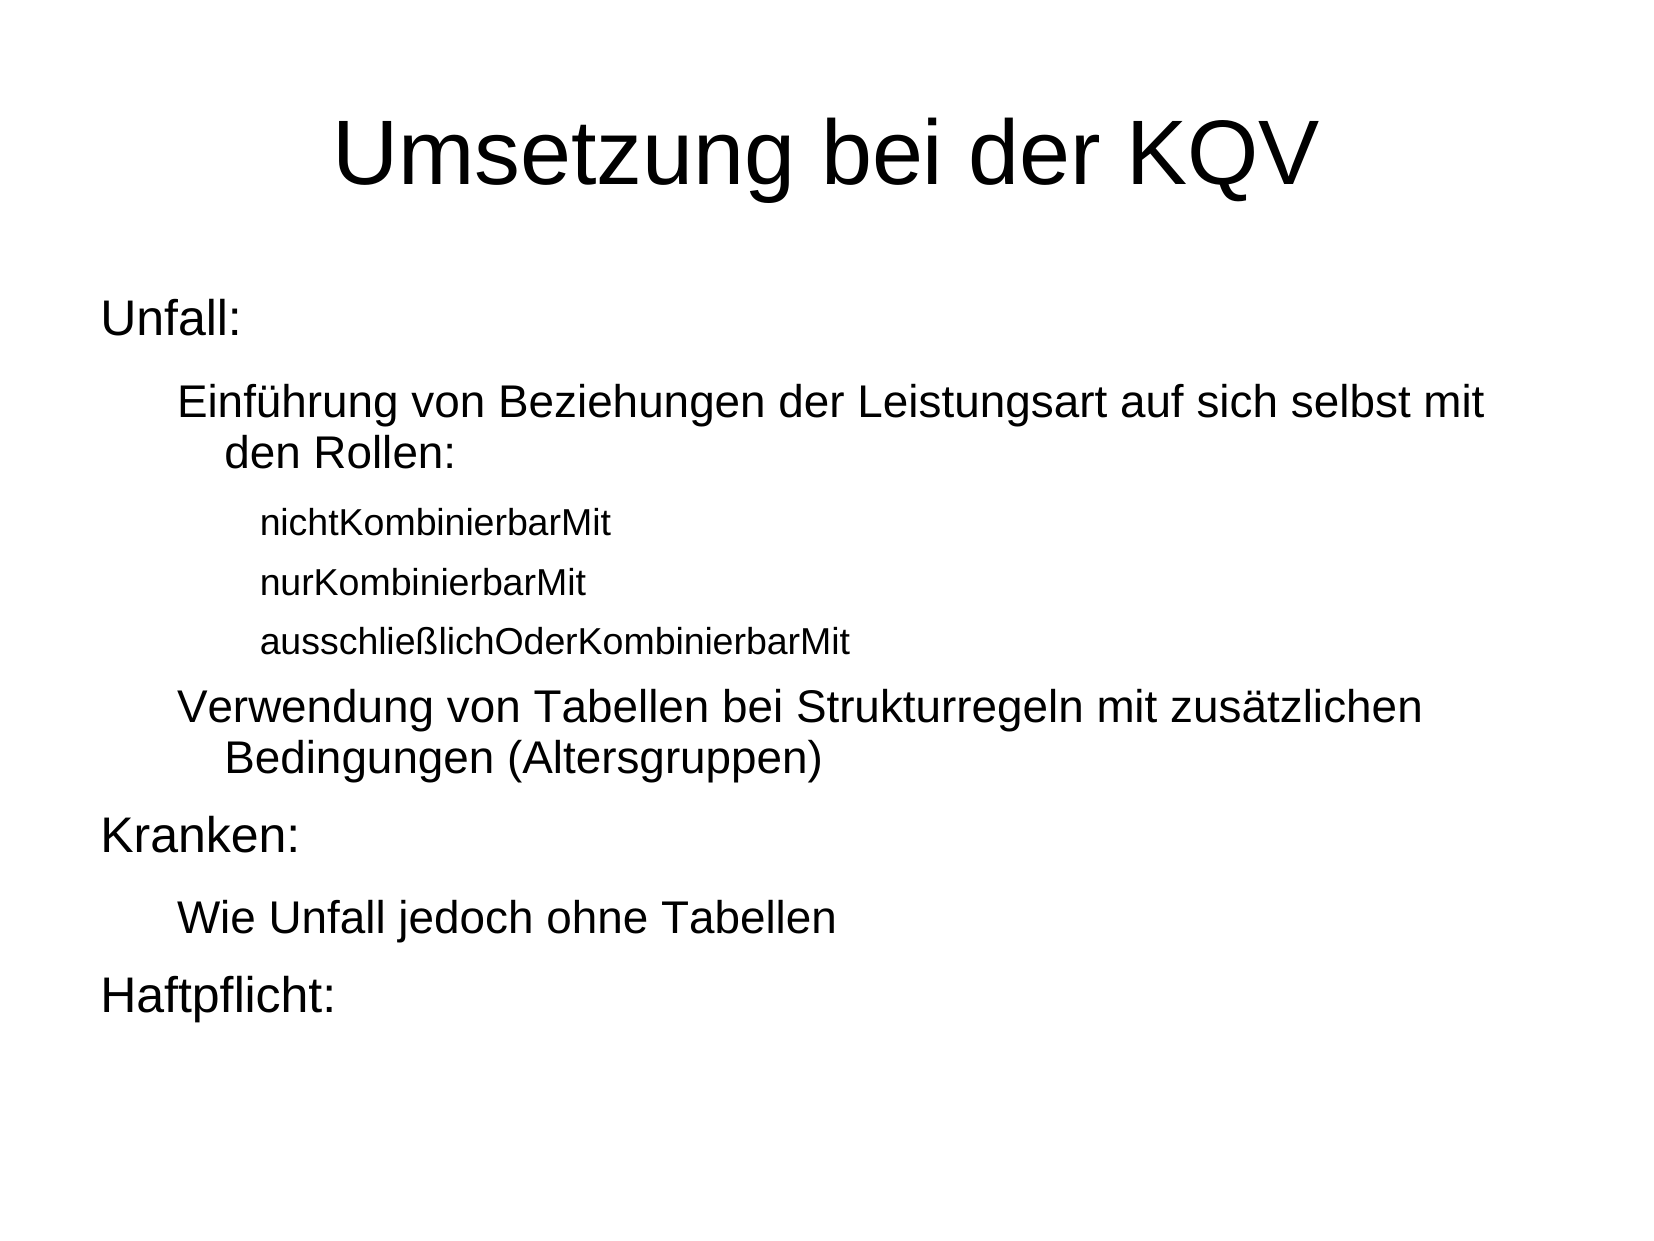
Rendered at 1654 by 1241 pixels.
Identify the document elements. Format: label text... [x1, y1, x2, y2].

title Umsetzung bei der KQV [82, 49, 1571, 257]
list Unfall: Einführung von Beziehungen der Leistungsart auf sich selbst mit den Rollen: nichtKombinierbarMit nurKombinierbarMit ausschließlichOderKombinierbarMit Verwendung von Tabellen bei Strukturregeln mit zusätzlichen Bedingungen (Altersgruppen) Kranken: Wie Unfall jedoch ohne Tabellen Haftpflicht: [82, 290, 1571, 1109]
